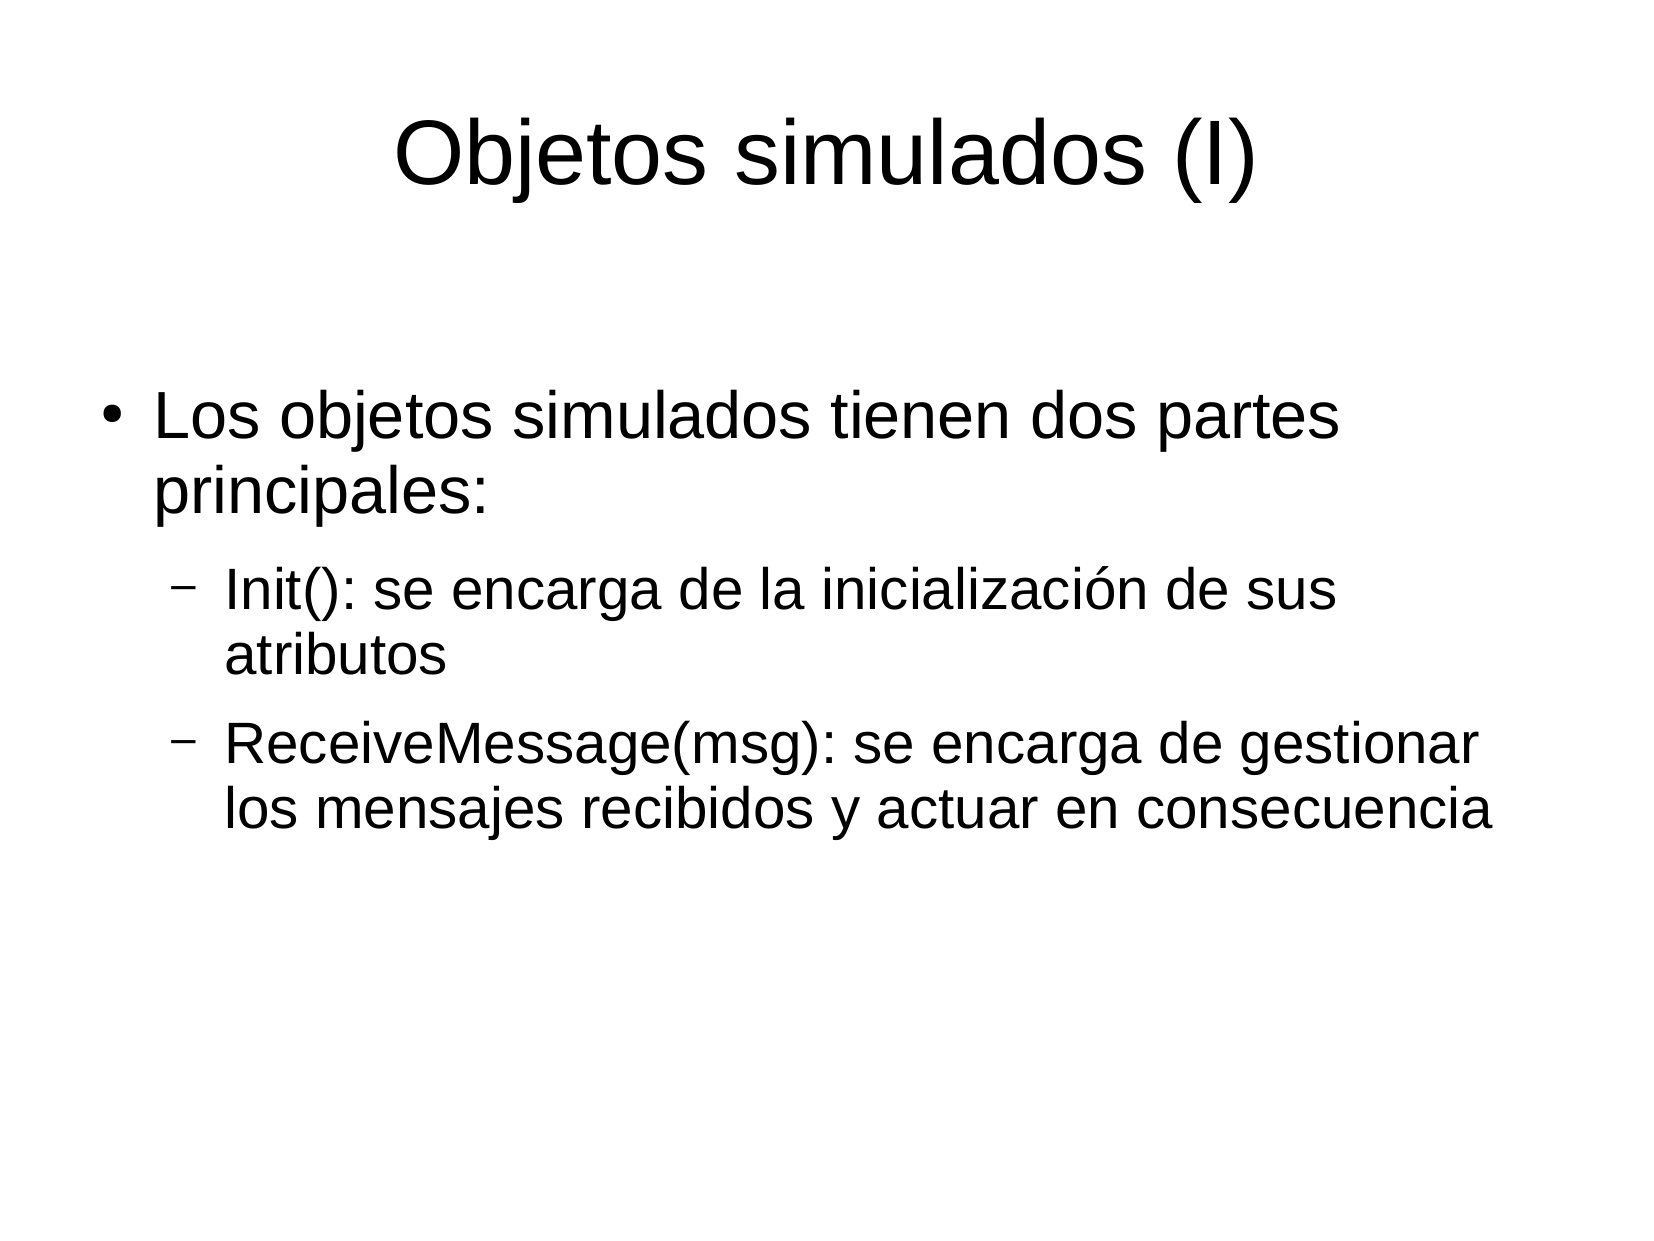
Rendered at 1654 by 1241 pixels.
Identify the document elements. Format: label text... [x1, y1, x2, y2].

title Objetos simulados (I) [82, 49, 1571, 257]
list Los objetos simulados tienen dos partes principales: Init(): se encarga de la inicialización de sus atributos ReceiveMessage(msg): se encarga de gestionar los mensajes recibidos y actuar en consecuencia [82, 377, 1571, 1098]
